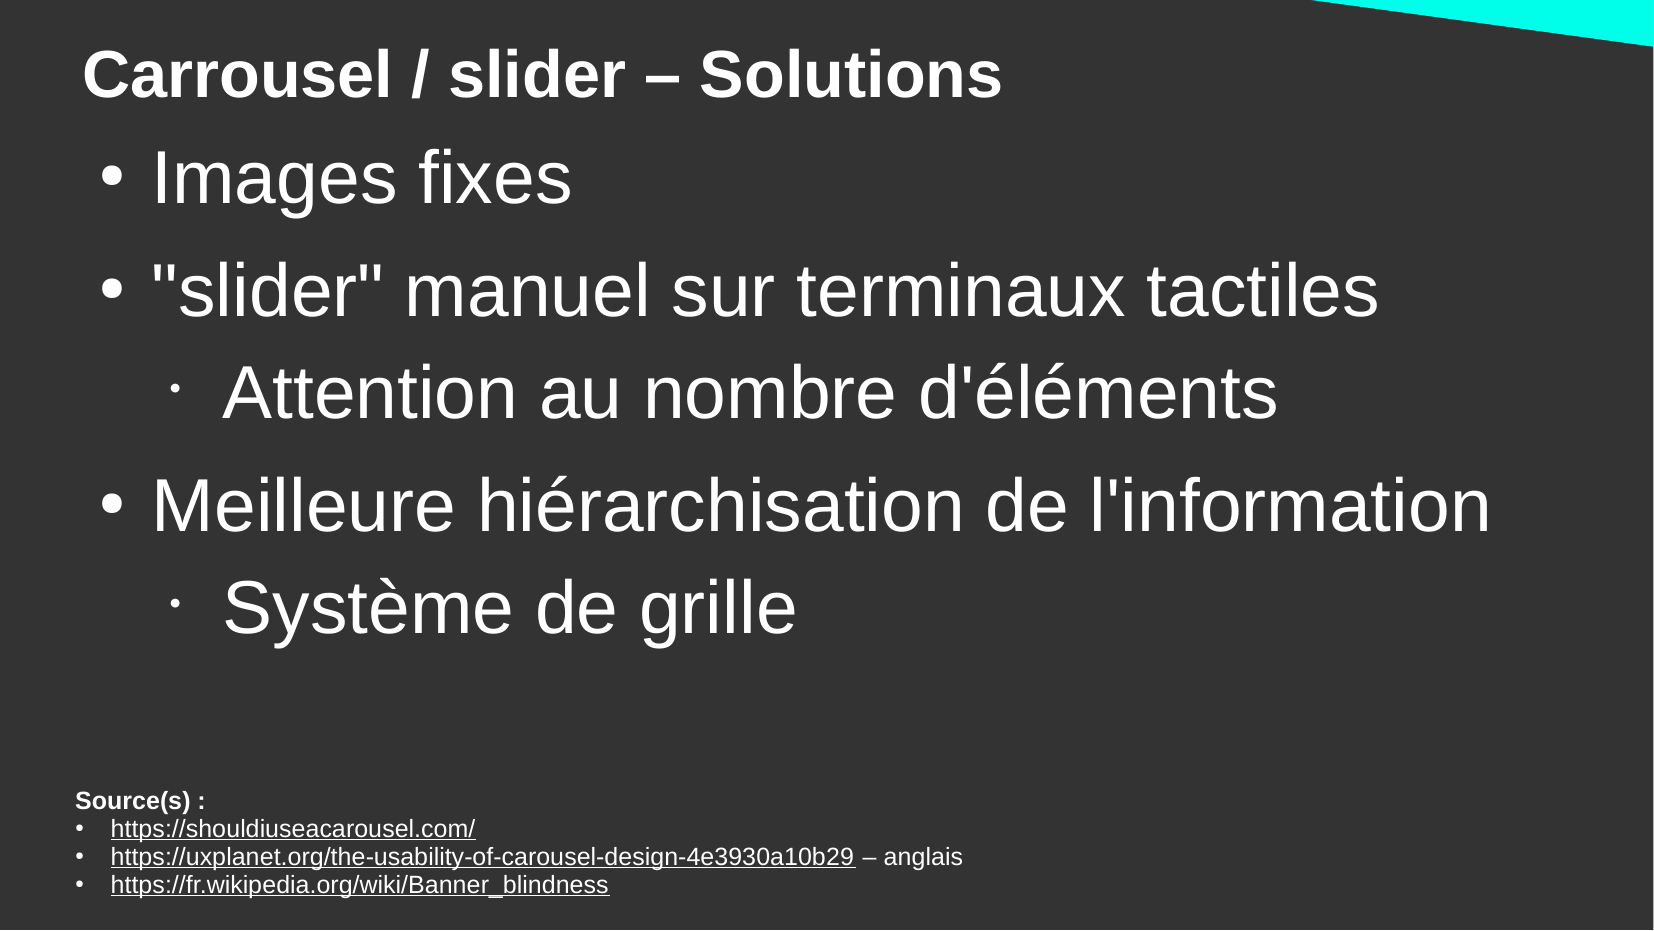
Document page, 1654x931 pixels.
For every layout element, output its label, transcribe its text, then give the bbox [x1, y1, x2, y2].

text_box Source(s) : https://shouldiuseacarousel.com/ https://uxplanet.org/the-usability-of-carousel-design-4e3930a10b29 – anglais https://fr.wikipedia.org/wiki/Banner_blindness [60, 779, 1546, 931]
text_box [1311, 0, 1654, 47]
title Carrousel / slider – Solutions [82, 37, 1571, 114]
list Images fixes "slider" manuel sur terminaux tactiles Attention au nombre d'éléments Meilleure hiérarchisation de l'information Système de grille [80, 135, 1620, 709]
